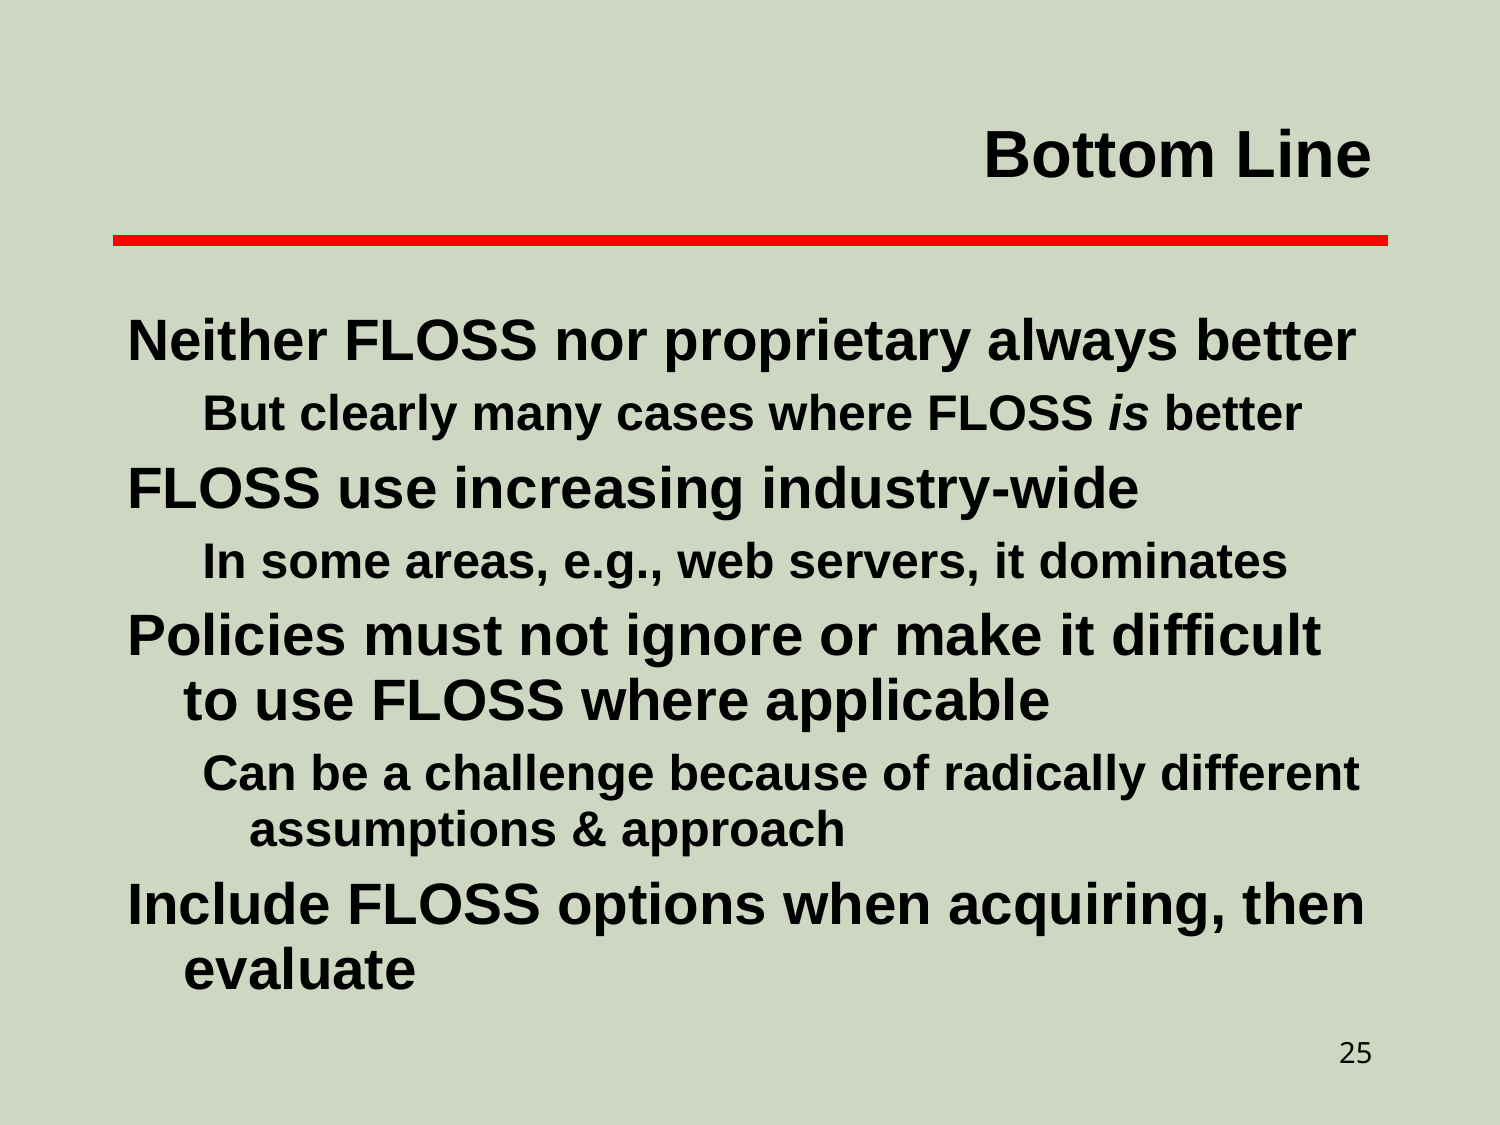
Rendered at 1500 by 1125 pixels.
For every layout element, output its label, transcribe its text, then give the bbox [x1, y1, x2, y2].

title Bottom Line [337, 85, 1388, 224]
list Neither FLOSS nor proprietary always better But clearly many cases where FLOSS is better FLOSS use increasing industry-wide In some areas, e.g., web servers, it dominates Policies must not ignore or make it difficult to use FLOSS where applicable Can be a challenge because of radically different assumptions & approach Include FLOSS options when acquiring, then evaluate [112, 299, 1388, 1075]
